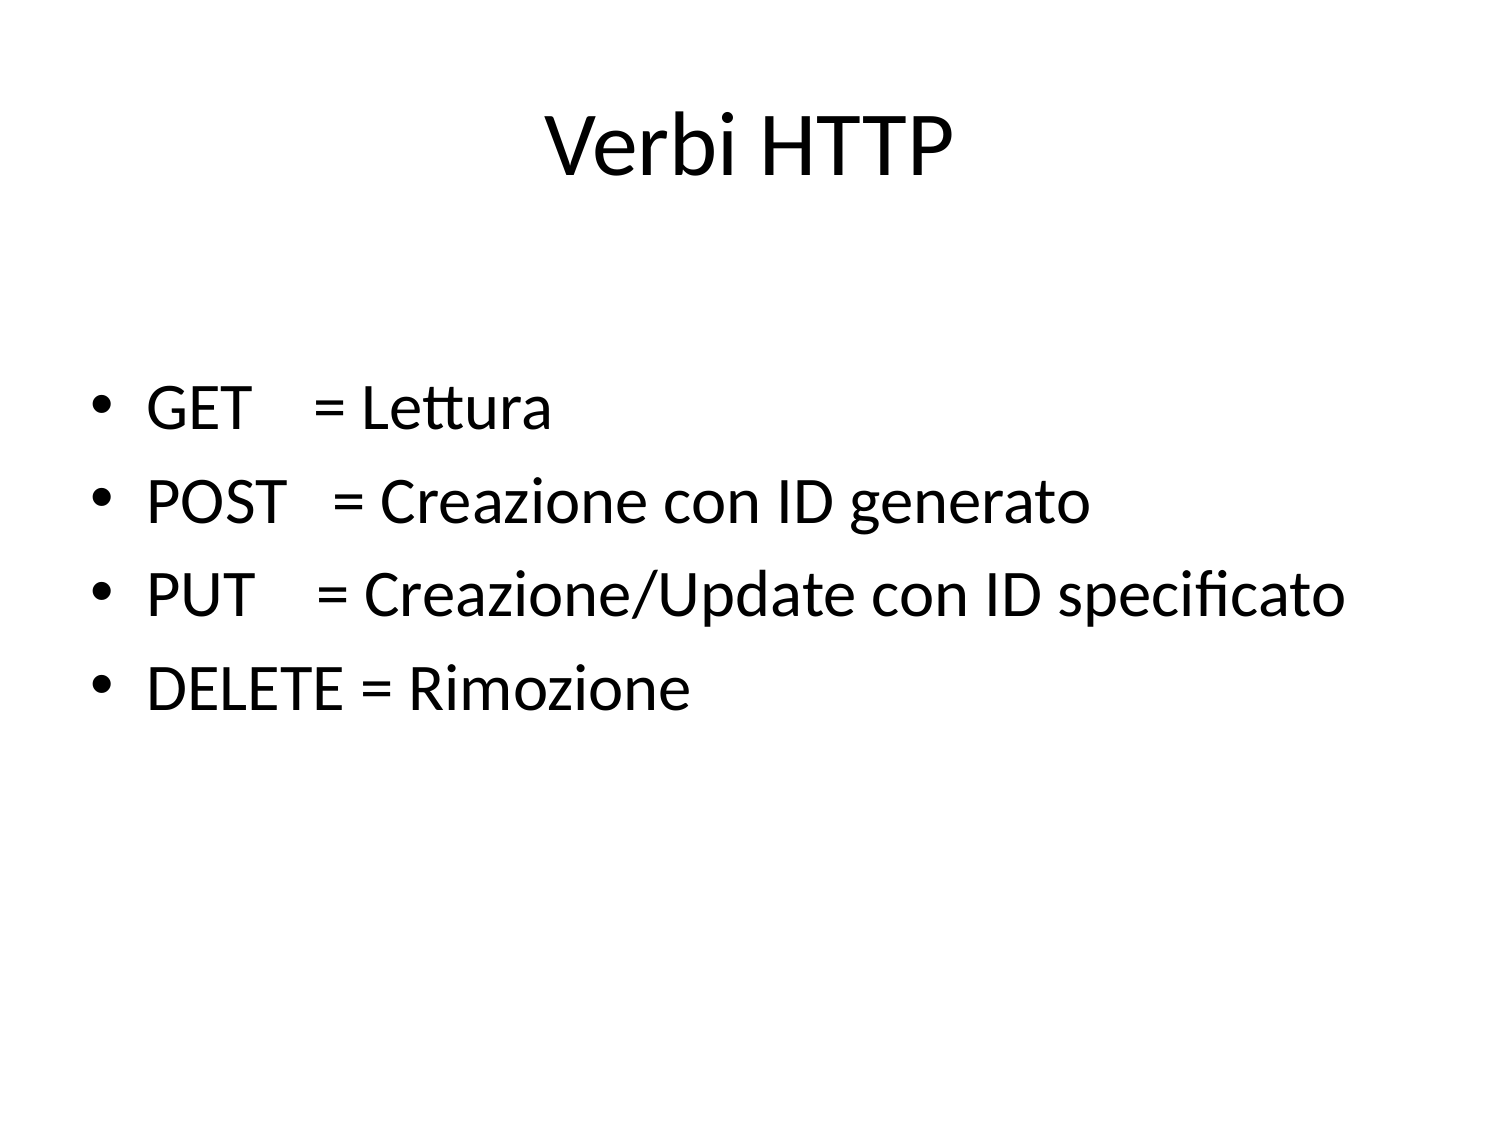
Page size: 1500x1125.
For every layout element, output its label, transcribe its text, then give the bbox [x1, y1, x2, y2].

title Verbi HTTP [75, 45, 1425, 233]
list GET = Lettura POST = Creazione con ID generato PUT = Creazione/Update con ID specificato DELETE = Rimozione [75, 262, 1425, 1005]
